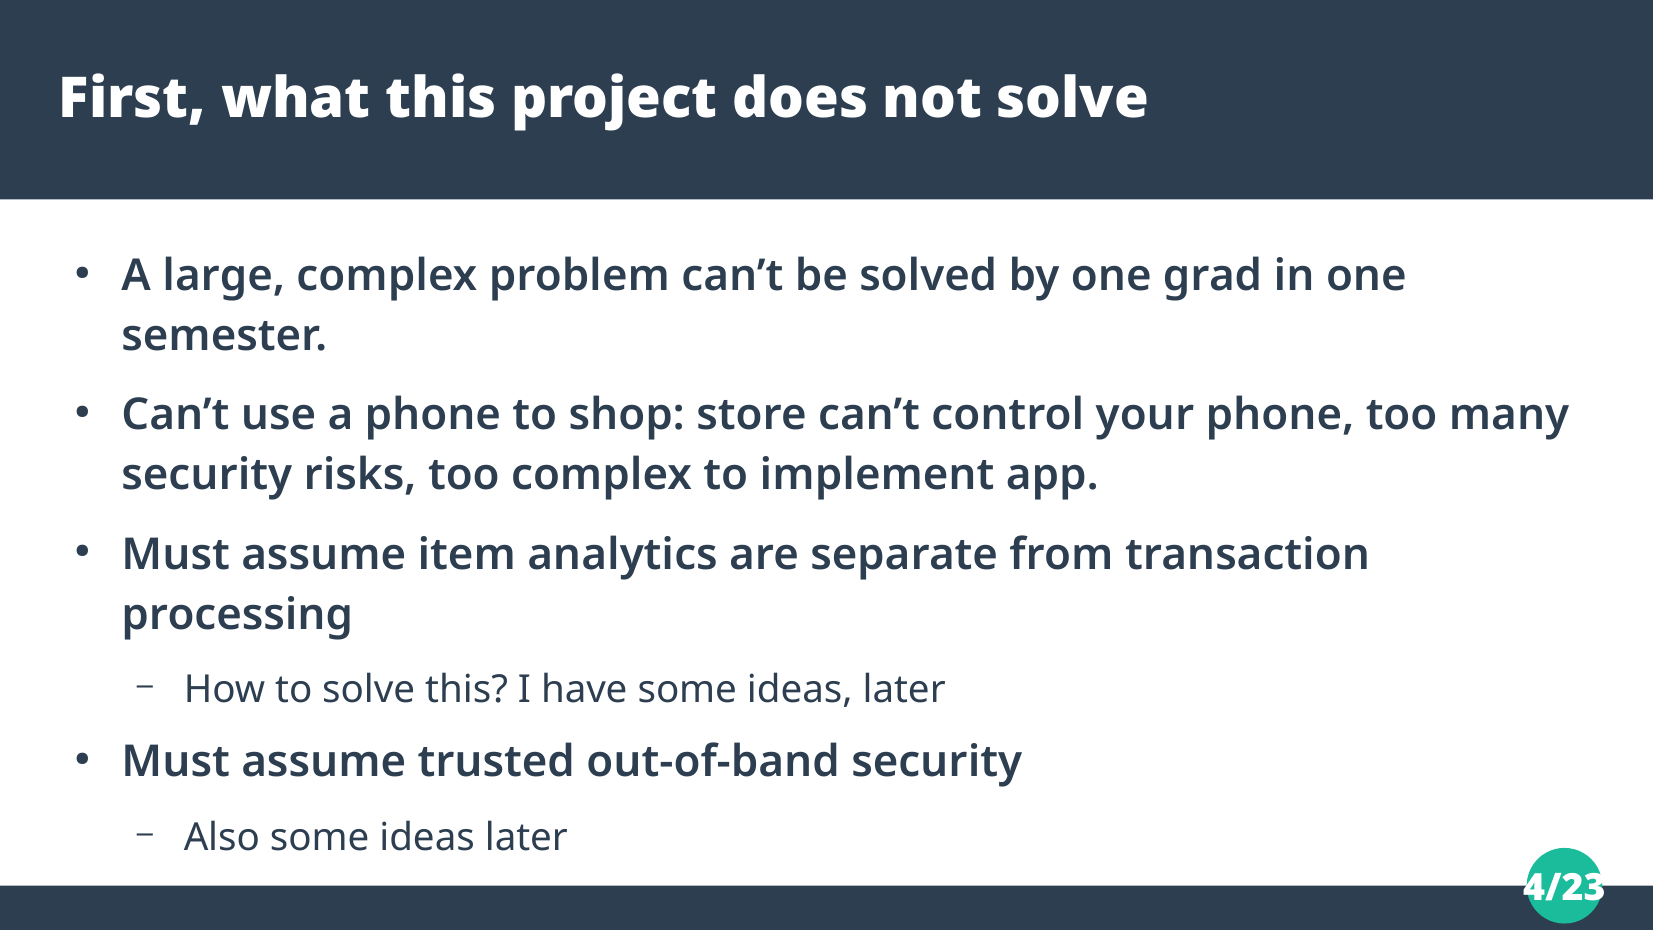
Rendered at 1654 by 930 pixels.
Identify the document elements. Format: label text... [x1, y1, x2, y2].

list A large, complex problem can’t be solved by one grad in one semester. Can’t use a phone to shop: store can’t control your phone, too many security risks, too complex to implement app. Must assume item analytics are separate from transaction processing How to solve this? I have some ideas, later Must assume trusted out-of-band security Also some ideas later [58, 243, 1594, 864]
title First, what this project does not solve [58, 36, 1594, 155]
